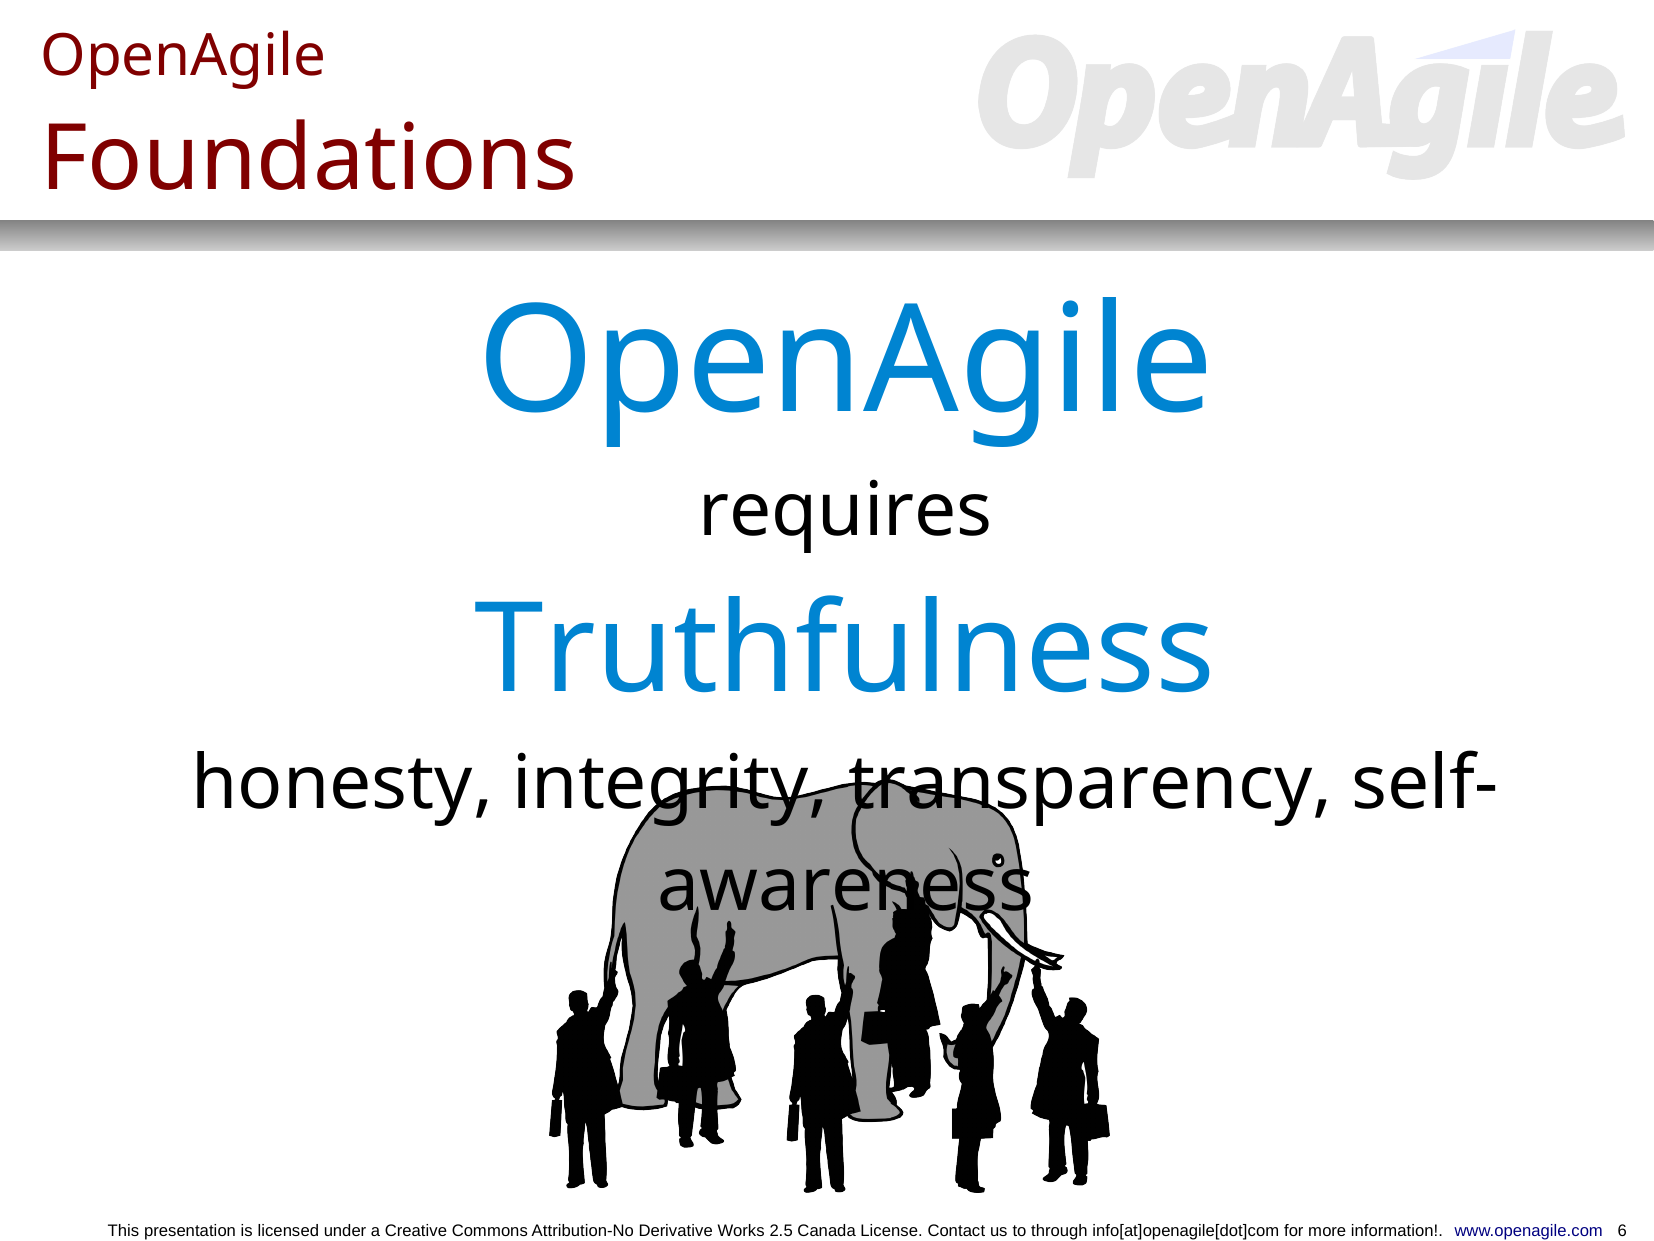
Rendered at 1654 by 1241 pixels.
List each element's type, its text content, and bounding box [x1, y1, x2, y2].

list OpenAgile requires Truthfulness honesty, integrity, transparency, self-awareness [37, 251, 1654, 1192]
title OpenAgile Foundations [40, 8, 1654, 222]
